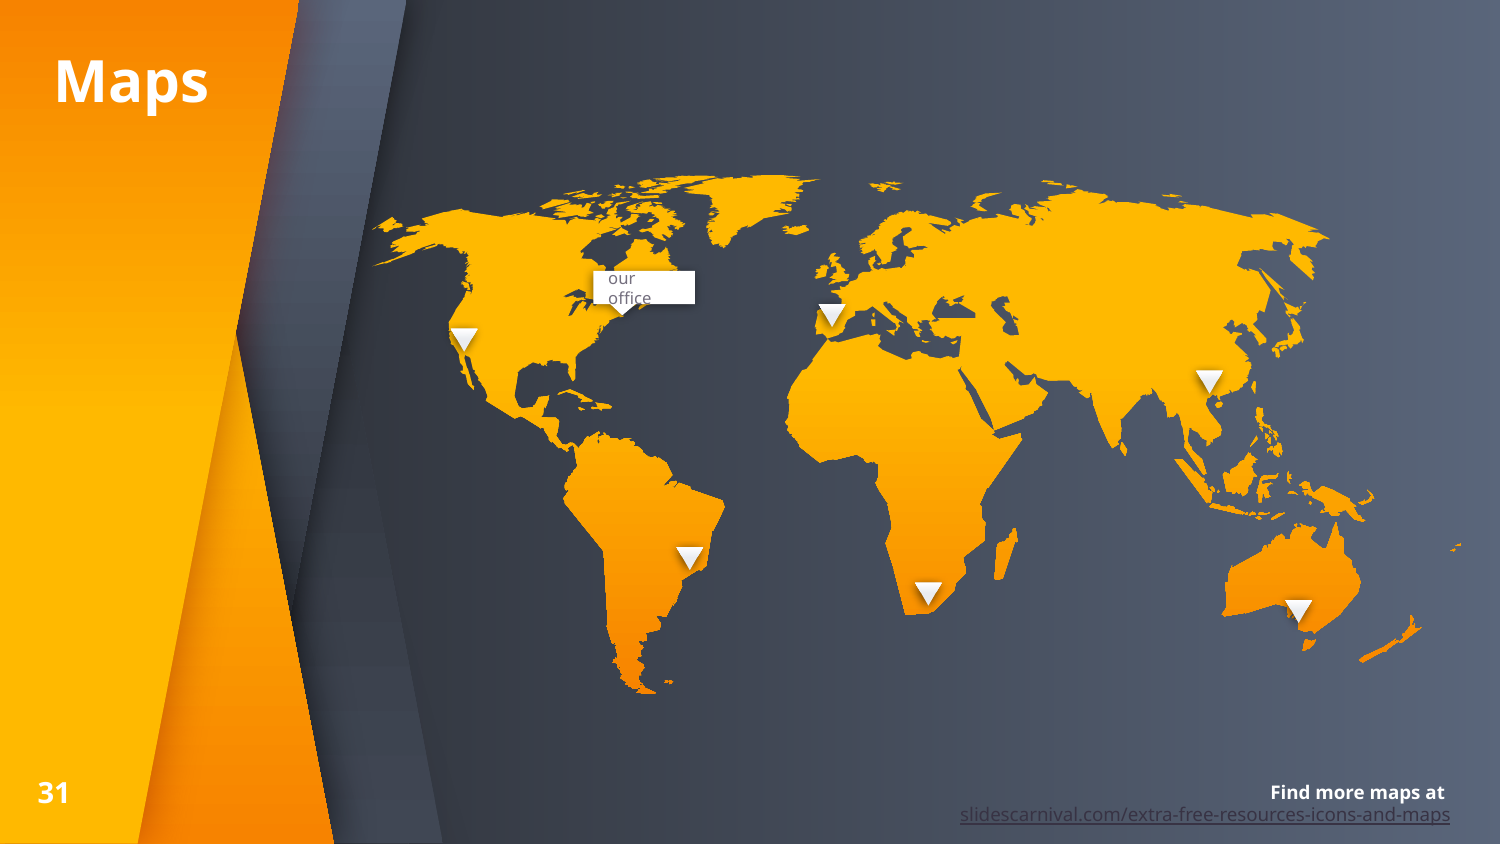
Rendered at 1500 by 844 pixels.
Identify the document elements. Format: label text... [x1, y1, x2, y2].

text_box [613, 184, 626, 189]
text_box [868, 181, 904, 193]
text_box [970, 192, 1002, 212]
text_box [563, 189, 603, 199]
text_box [1359, 615, 1422, 663]
text_box [371, 199, 725, 694]
text_box [1287, 471, 1292, 484]
text_box our office [593, 270, 695, 316]
text_box [785, 189, 1330, 615]
text_box [1299, 481, 1366, 522]
text_box [1302, 639, 1316, 651]
text_box [1256, 473, 1279, 503]
text_box [1287, 491, 1299, 495]
text_box [638, 305, 648, 310]
text_box Maps [156, 77, 168, 96]
text_box <número> [37, 773, 98, 816]
text_box [1271, 301, 1307, 359]
text_box [591, 402, 612, 411]
text_box [781, 225, 809, 236]
text_box [371, 216, 404, 233]
text_box [664, 680, 674, 685]
text_box [1259, 267, 1288, 301]
text_box [557, 389, 593, 403]
text_box [1358, 489, 1375, 505]
text_box [1251, 381, 1256, 394]
text_box [994, 528, 1018, 580]
text_box [1267, 442, 1283, 458]
text_box Maps [53, 50, 231, 115]
text_box [1271, 512, 1285, 520]
text_box [1255, 407, 1279, 445]
text_box [1221, 522, 1361, 634]
text_box [1065, 184, 1078, 189]
text_box [1222, 452, 1258, 497]
text_box [1040, 180, 1064, 186]
text_box [1209, 503, 1256, 516]
text_box [1120, 442, 1128, 456]
text_box [1161, 193, 1182, 198]
text_box [625, 174, 821, 249]
text_box Find more maps at slidescarnival.com/extra-free-resources-icons-and-maps [796, 780, 1450, 814]
text_box [1174, 459, 1215, 504]
text_box [613, 239, 679, 270]
text_box [607, 192, 623, 198]
text_box [1250, 435, 1258, 447]
